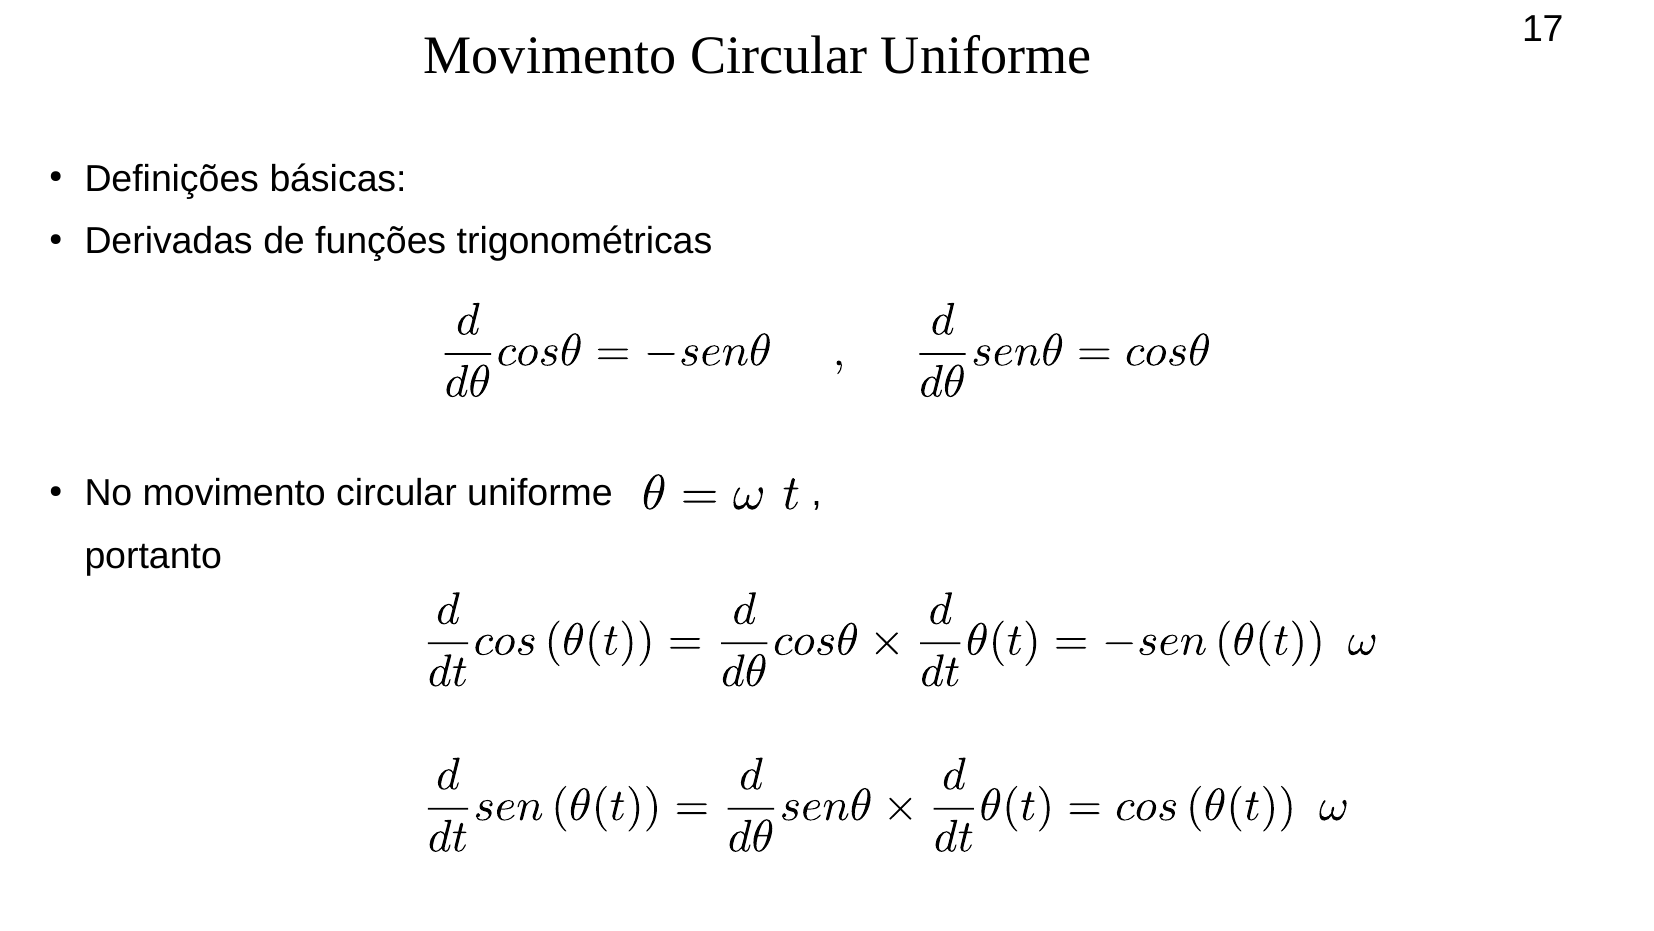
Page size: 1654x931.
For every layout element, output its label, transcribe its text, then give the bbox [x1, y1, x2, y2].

text_box <number> [1507, 0, 1654, 71]
text_box Definições básicas: Derivadas de funções trigonométricas No movimento circular uniforme , portanto [34, 128, 1616, 711]
text_box Movimento Circular Uniforme [408, 0, 1108, 94]
picture [426, 755, 1349, 854]
